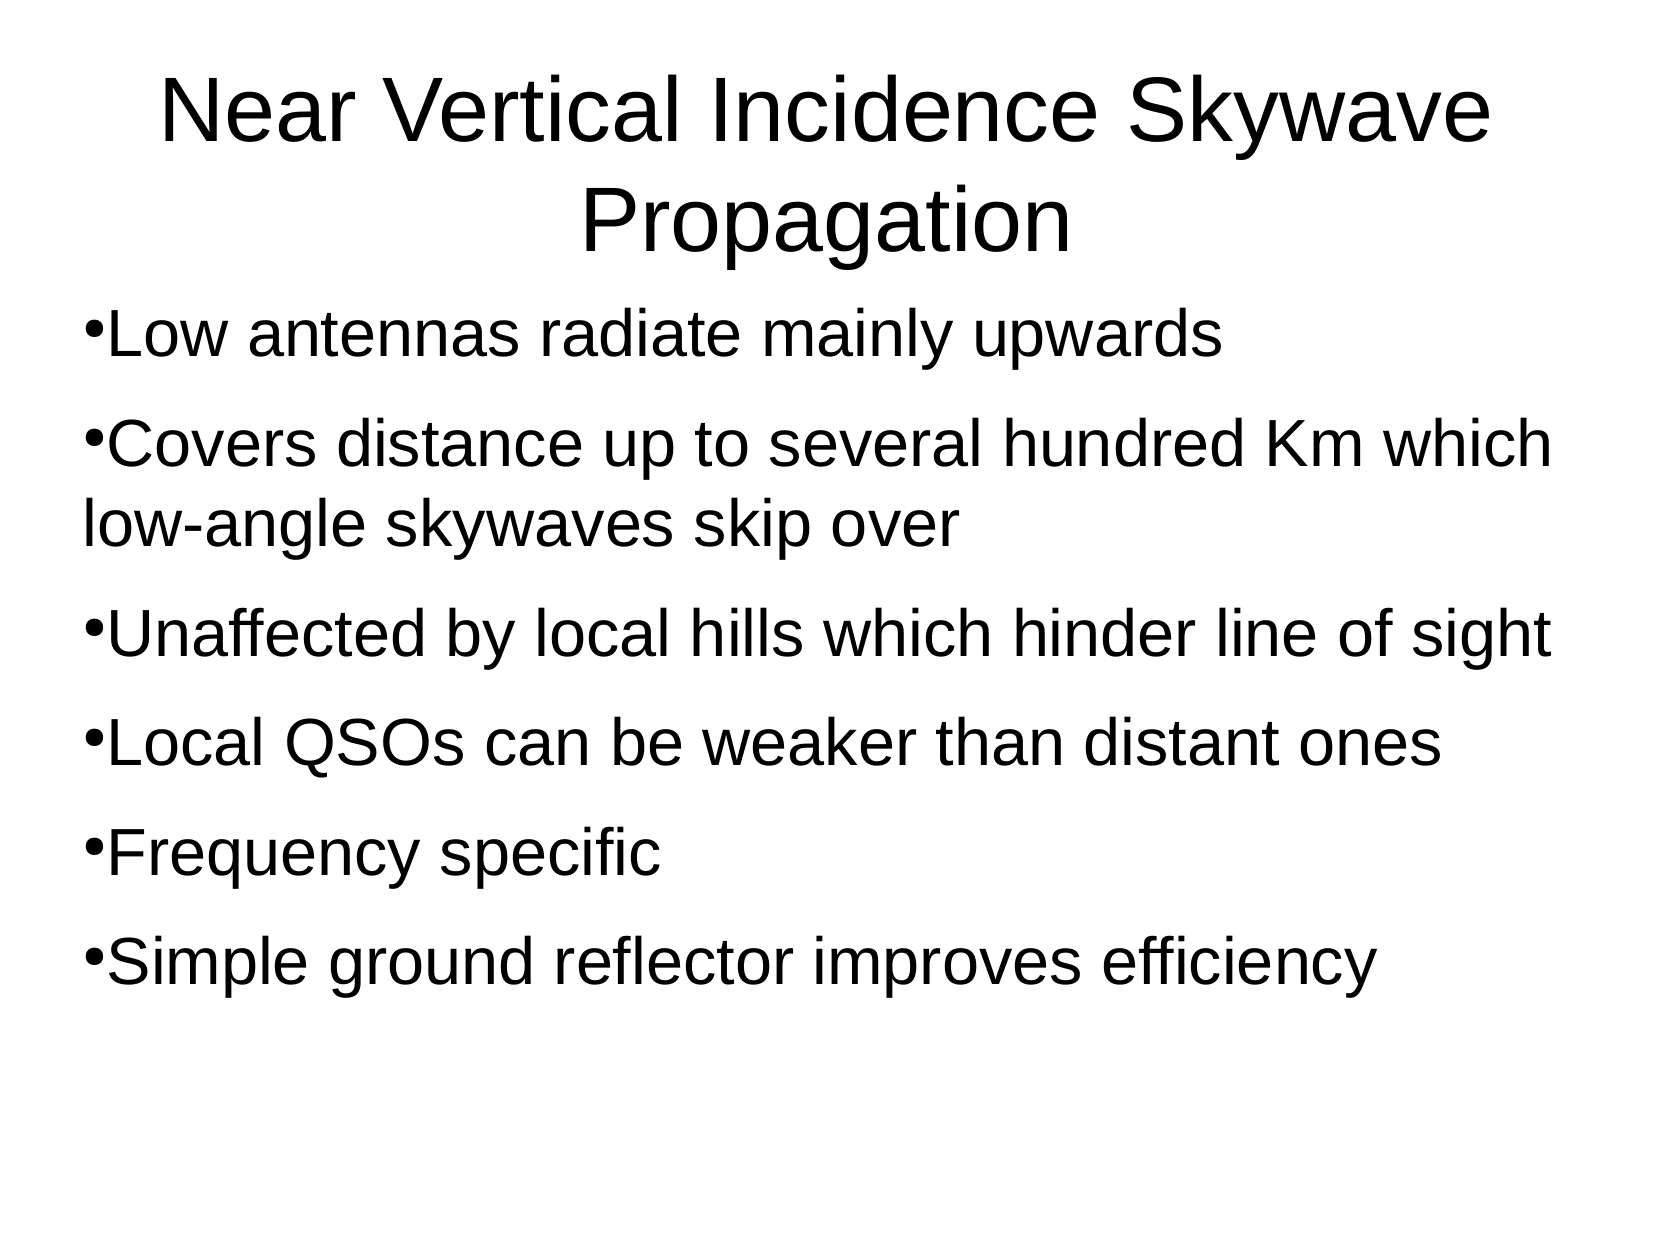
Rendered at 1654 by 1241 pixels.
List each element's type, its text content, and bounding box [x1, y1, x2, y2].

title Near Vertical Incidence Skywave Propagation [82, 49, 1571, 257]
list Low antennas radiate mainly upwards Covers distance up to several hundred Km which low-angle skywaves skip over Unaffected by local hills which hinder line of sight Local QSOs can be weaker than distant ones Frequency specific Simple ground reflector improves efficiency [82, 290, 1571, 1010]
